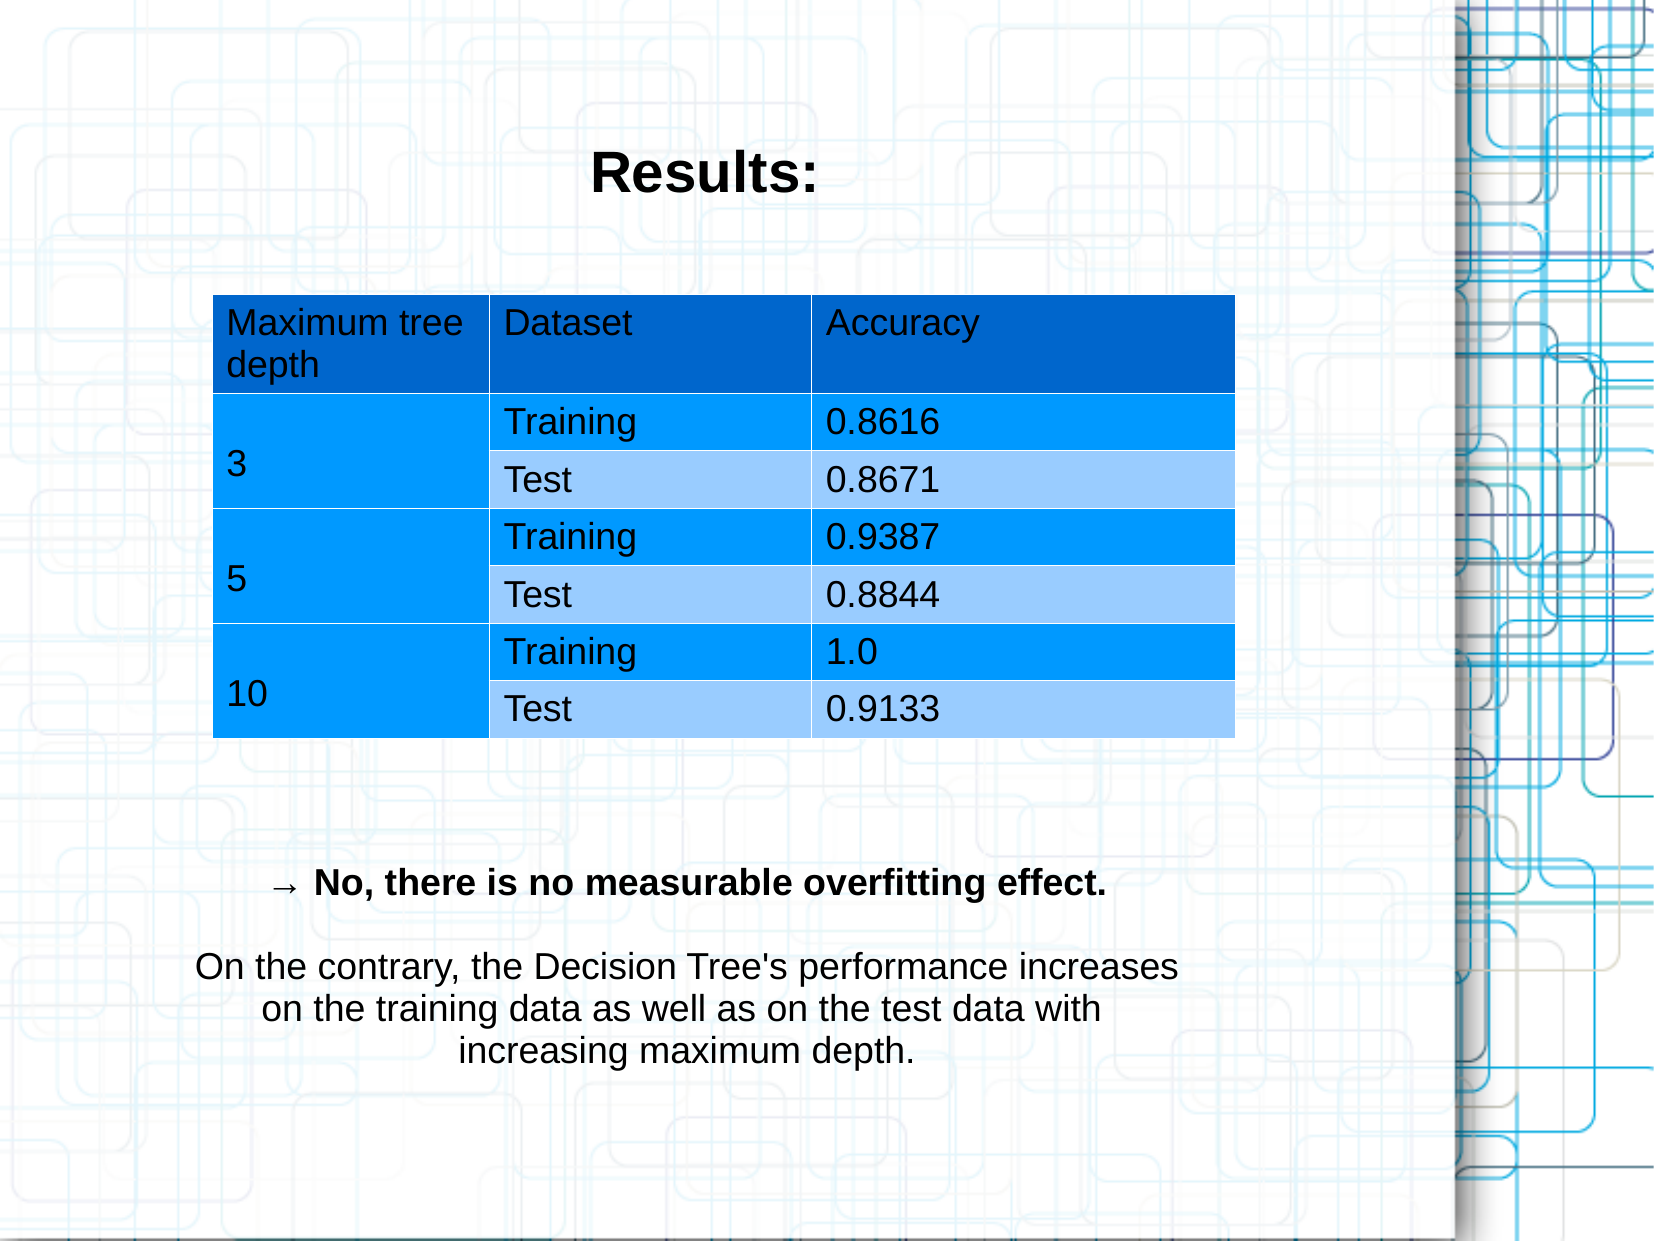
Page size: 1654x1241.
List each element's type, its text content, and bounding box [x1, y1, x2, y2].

table_cell Test [490, 451, 811, 508]
table_header Dataset [490, 295, 811, 393]
text_box Results: [270, 120, 1141, 226]
table_header Maximum tree depth [213, 295, 489, 393]
table_cell Test [490, 681, 811, 738]
table_cell 1.0 [812, 624, 1235, 680]
picture [0, 0, 1654, 1241]
table_cell 0.9387 [812, 509, 1235, 565]
table_cell 0.8671 [812, 451, 1235, 508]
table_cell 0.8844 [812, 566, 1235, 623]
table_cell Training [490, 509, 811, 565]
table_cell Training [490, 624, 811, 680]
table_cell 3 [213, 394, 489, 508]
table_cell 0.9133 [812, 681, 1235, 738]
table_cell 0.8616 [812, 394, 1235, 450]
table_cell 10 [213, 624, 489, 738]
table_header Accuracy [812, 295, 1235, 393]
text_box → No, there is no measurable overfitting effect. On the contrary, the Decision Tree's performance increases on the training data as well as on the test data with increasing maximum depth. [180, 853, 1284, 1126]
table_cell Training [490, 394, 811, 450]
table_cell 5 [213, 509, 489, 623]
table_cell Test [490, 566, 811, 623]
